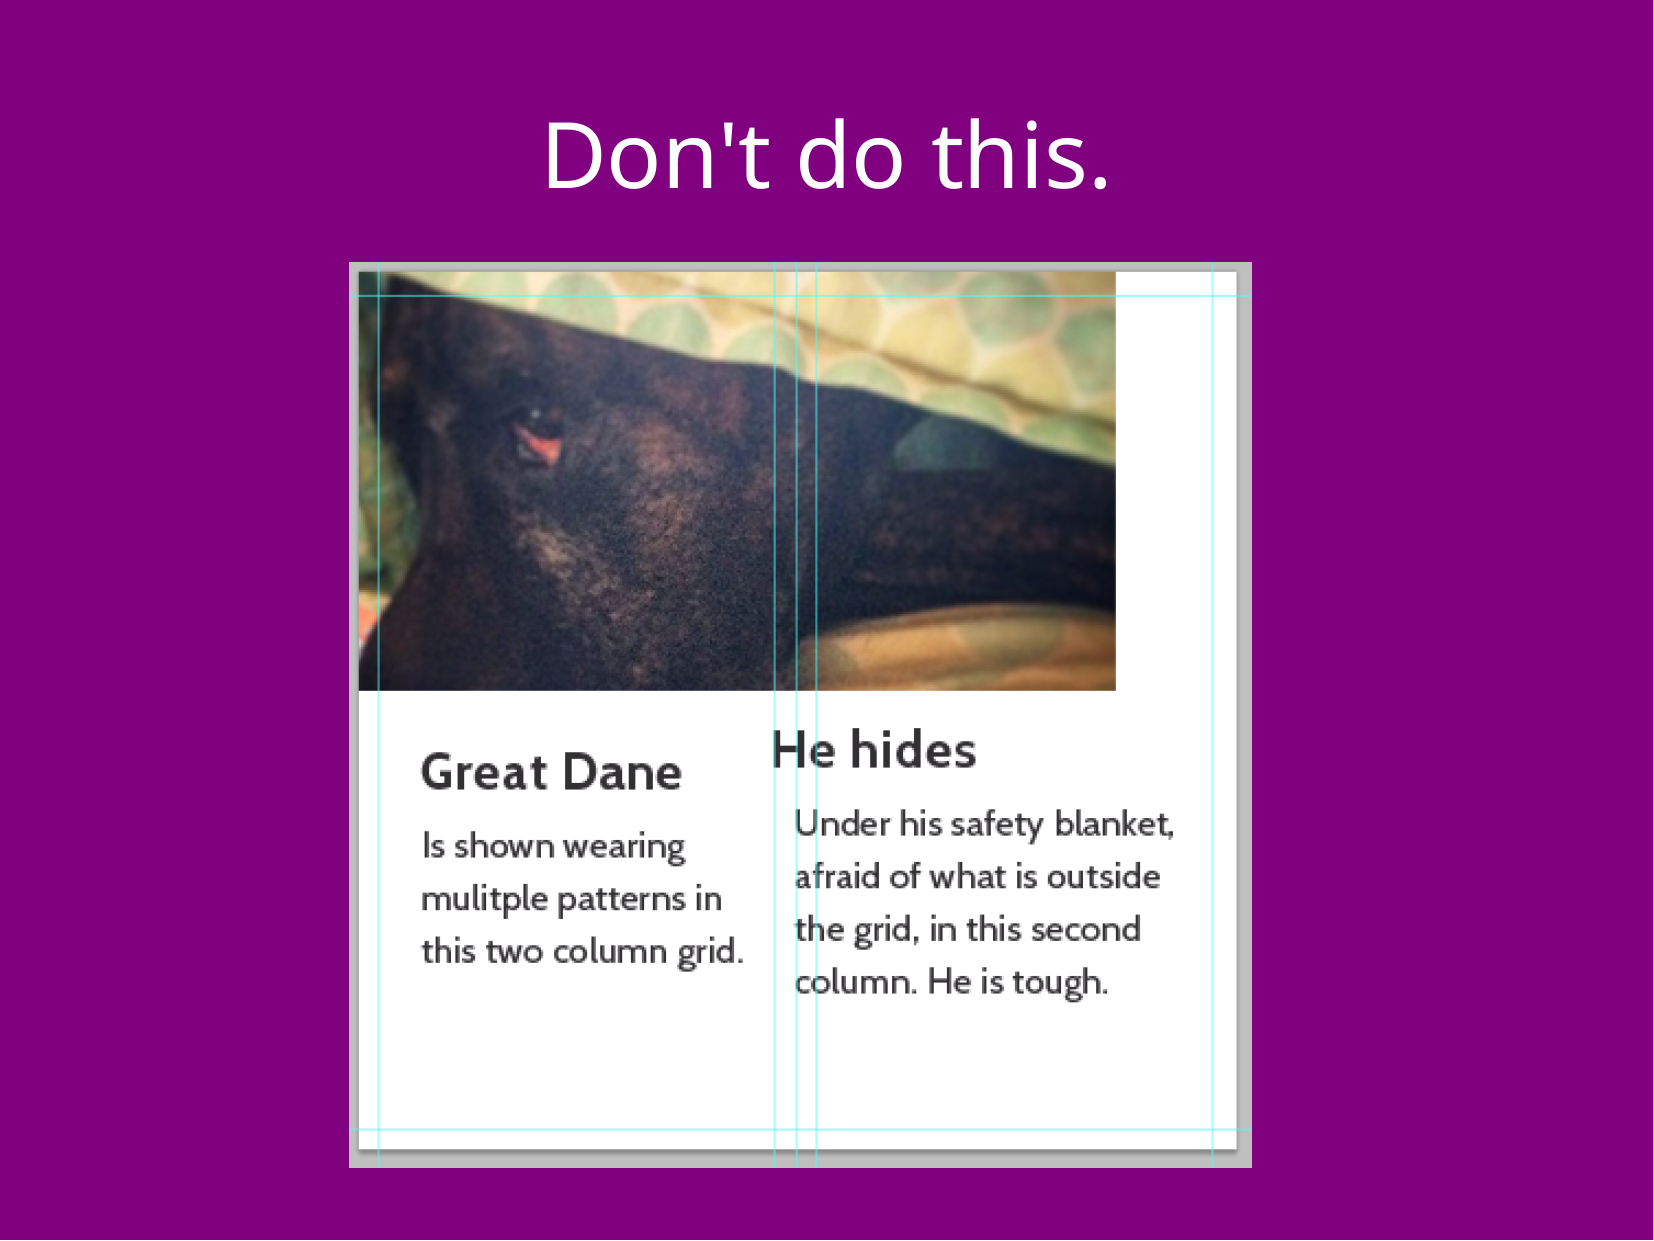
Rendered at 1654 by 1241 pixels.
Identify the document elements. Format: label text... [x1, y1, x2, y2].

picture [349, 262, 1252, 1168]
title Don't do this. [82, 56, 1571, 250]
